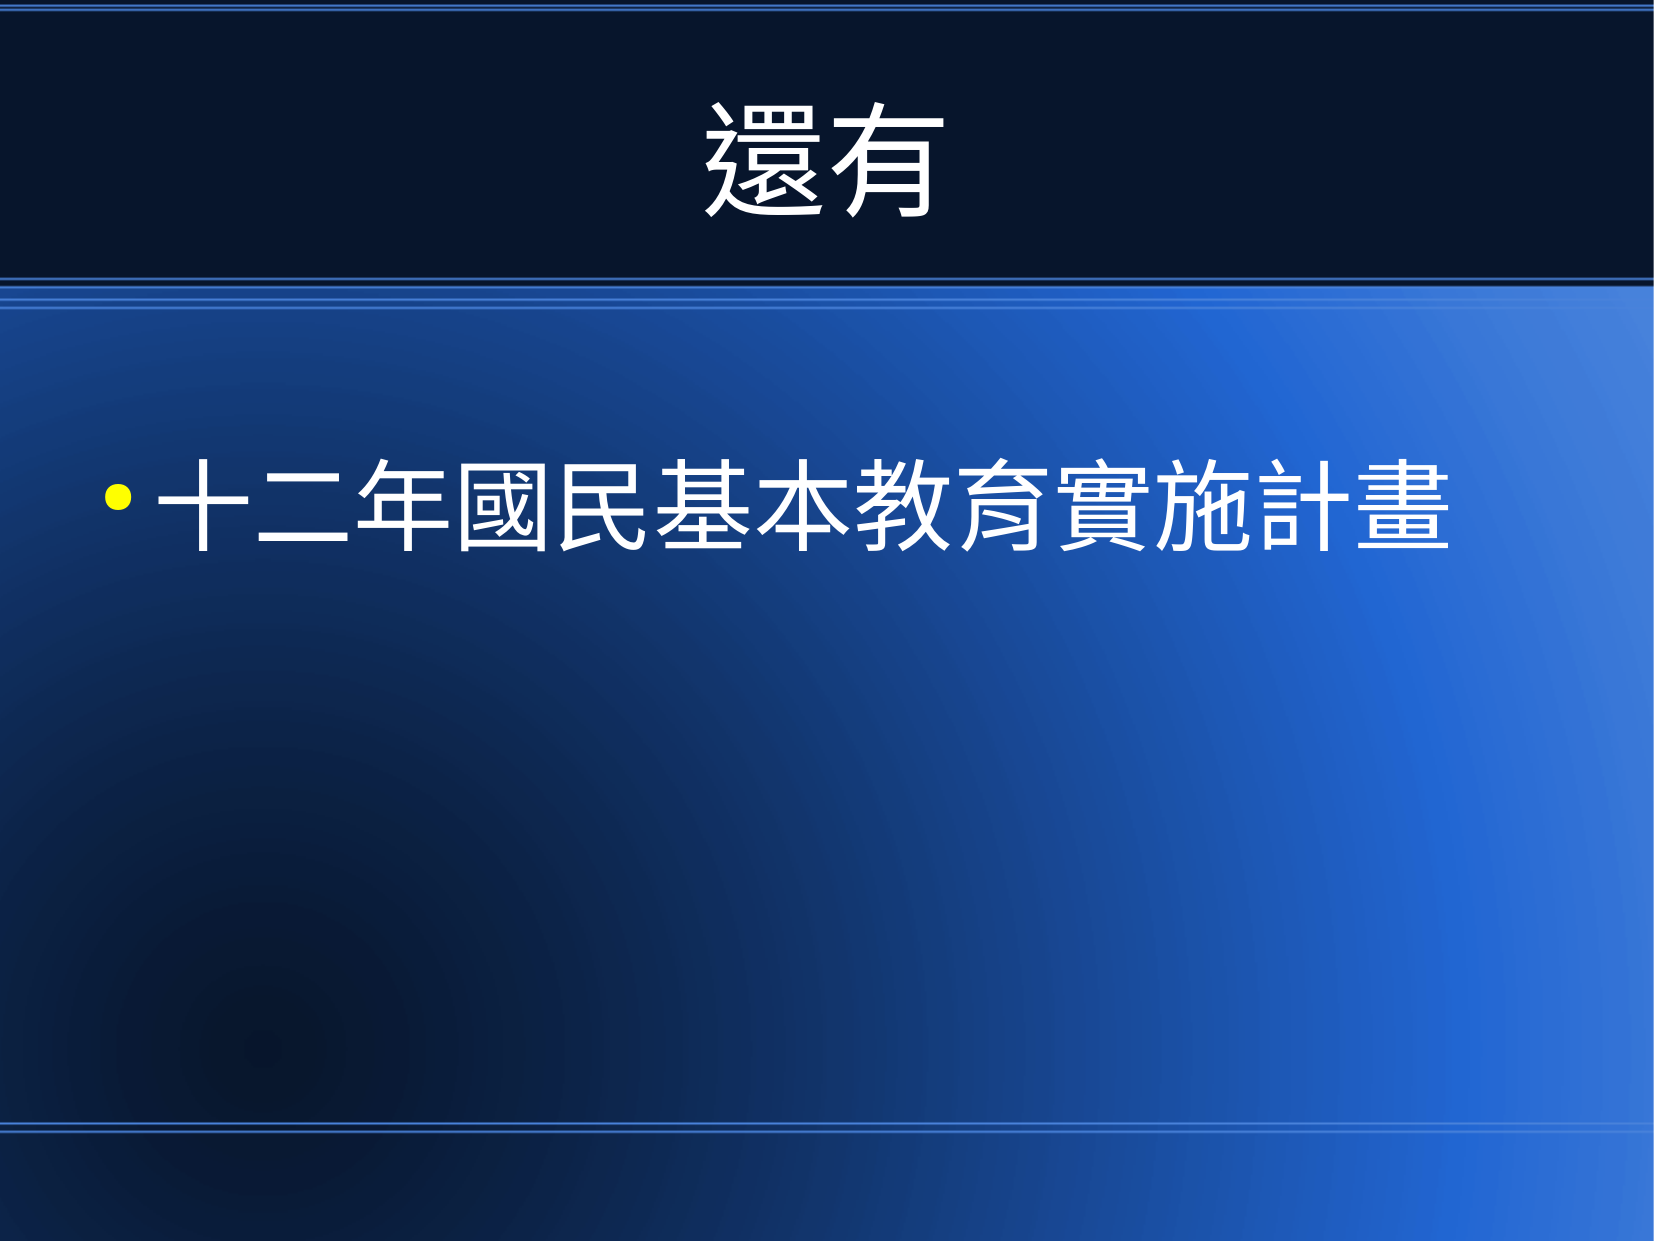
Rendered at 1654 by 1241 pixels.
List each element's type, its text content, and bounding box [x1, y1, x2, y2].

list 十二年國民基本教育實施計畫 [82, 355, 1571, 1241]
title 還有 [82, 49, 1571, 257]
picture [0, 0, 1654, 1241]
